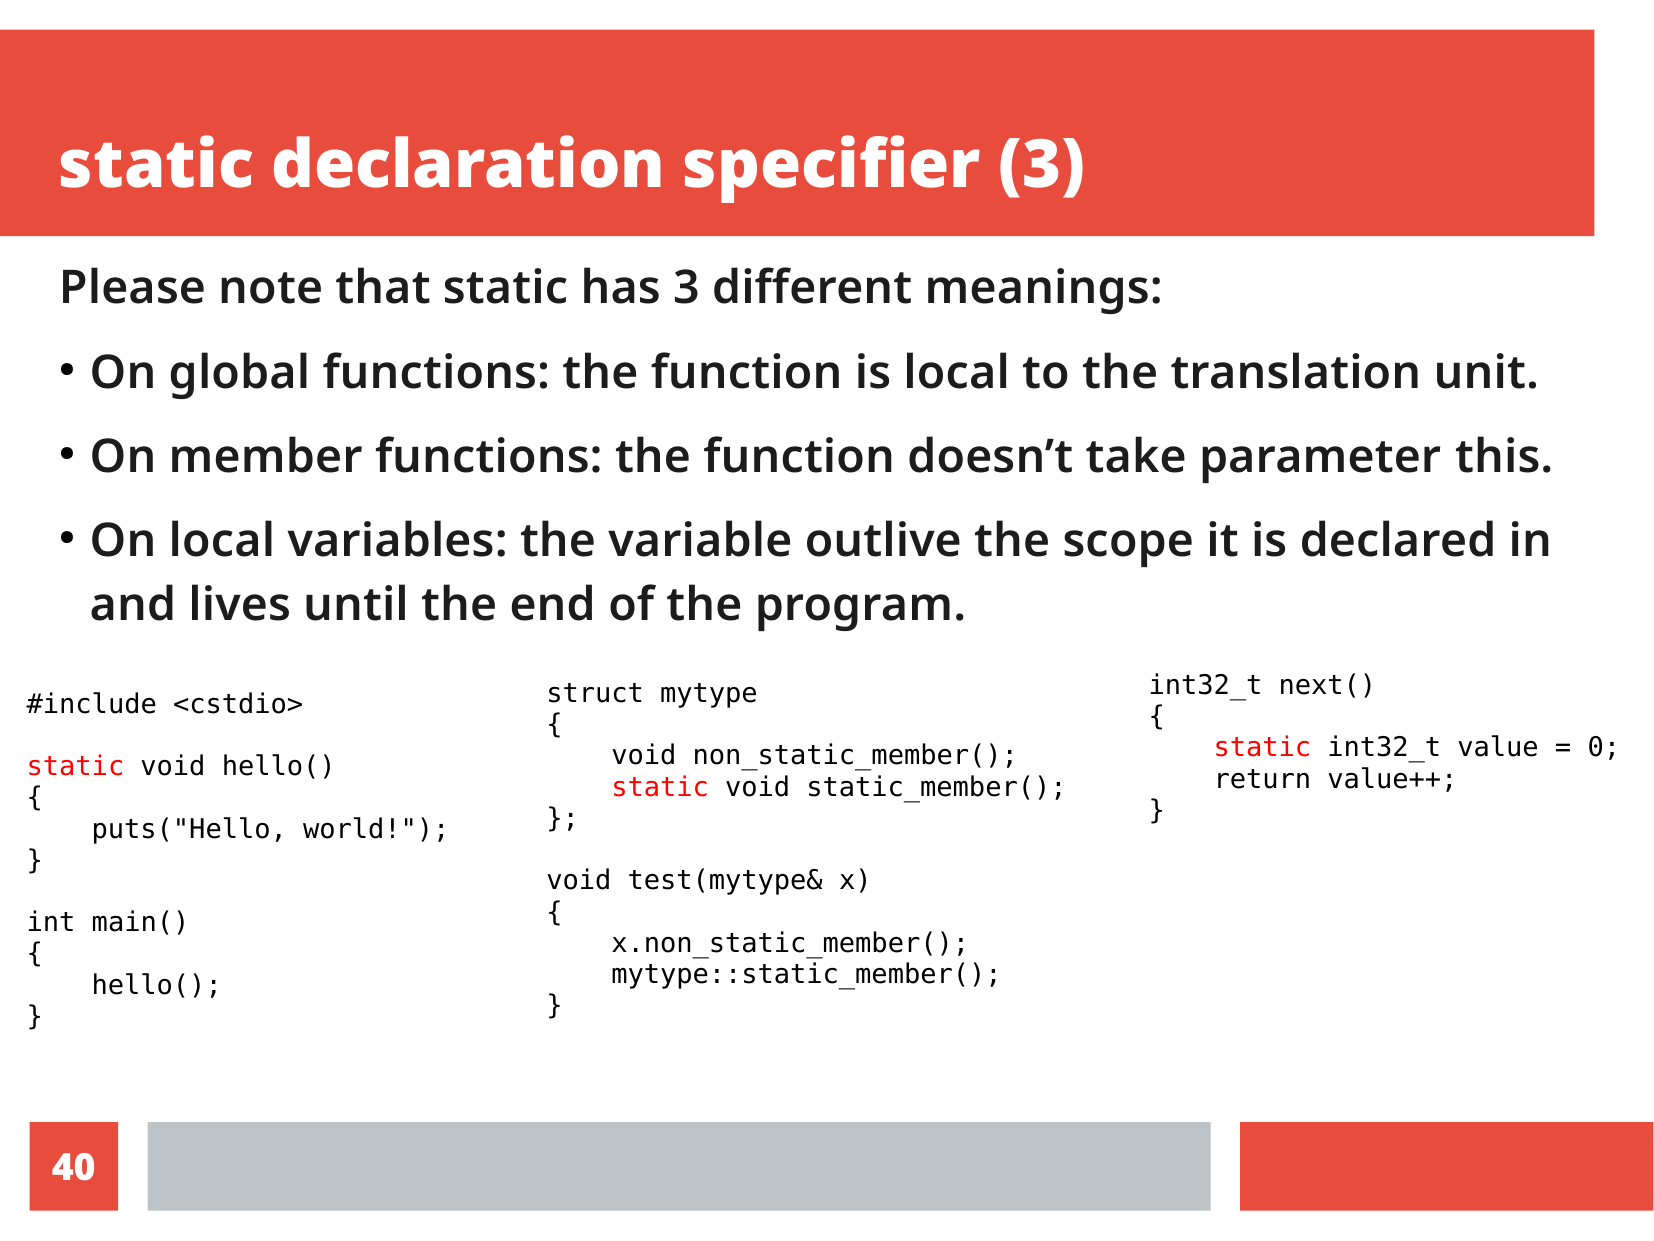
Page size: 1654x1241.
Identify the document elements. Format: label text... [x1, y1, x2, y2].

text_box struct mytype { void non_static_member(); static void static_member(); }; void test(mytype& x) { x.non_static_member(); mytype::static_member(); } [531, 638, 1146, 1158]
list Please note that static has 3 different meanings: On global functions: the function is local to the translation unit. On member functions: the function doesn’t take parameter this. On local variables: the variable outlive the scope it is declared in and lives until the end of the program. [59, 253, 1565, 638]
text_box #include <cstdio> static void hello() { puts("Hello, world!"); } int main() { hello(); } [11, 680, 532, 1241]
text_box int32_t next() { static int32_t value = 0; return value++; } [1133, 630, 1642, 898]
title static declaration specifier (3) [59, 59, 1595, 207]
